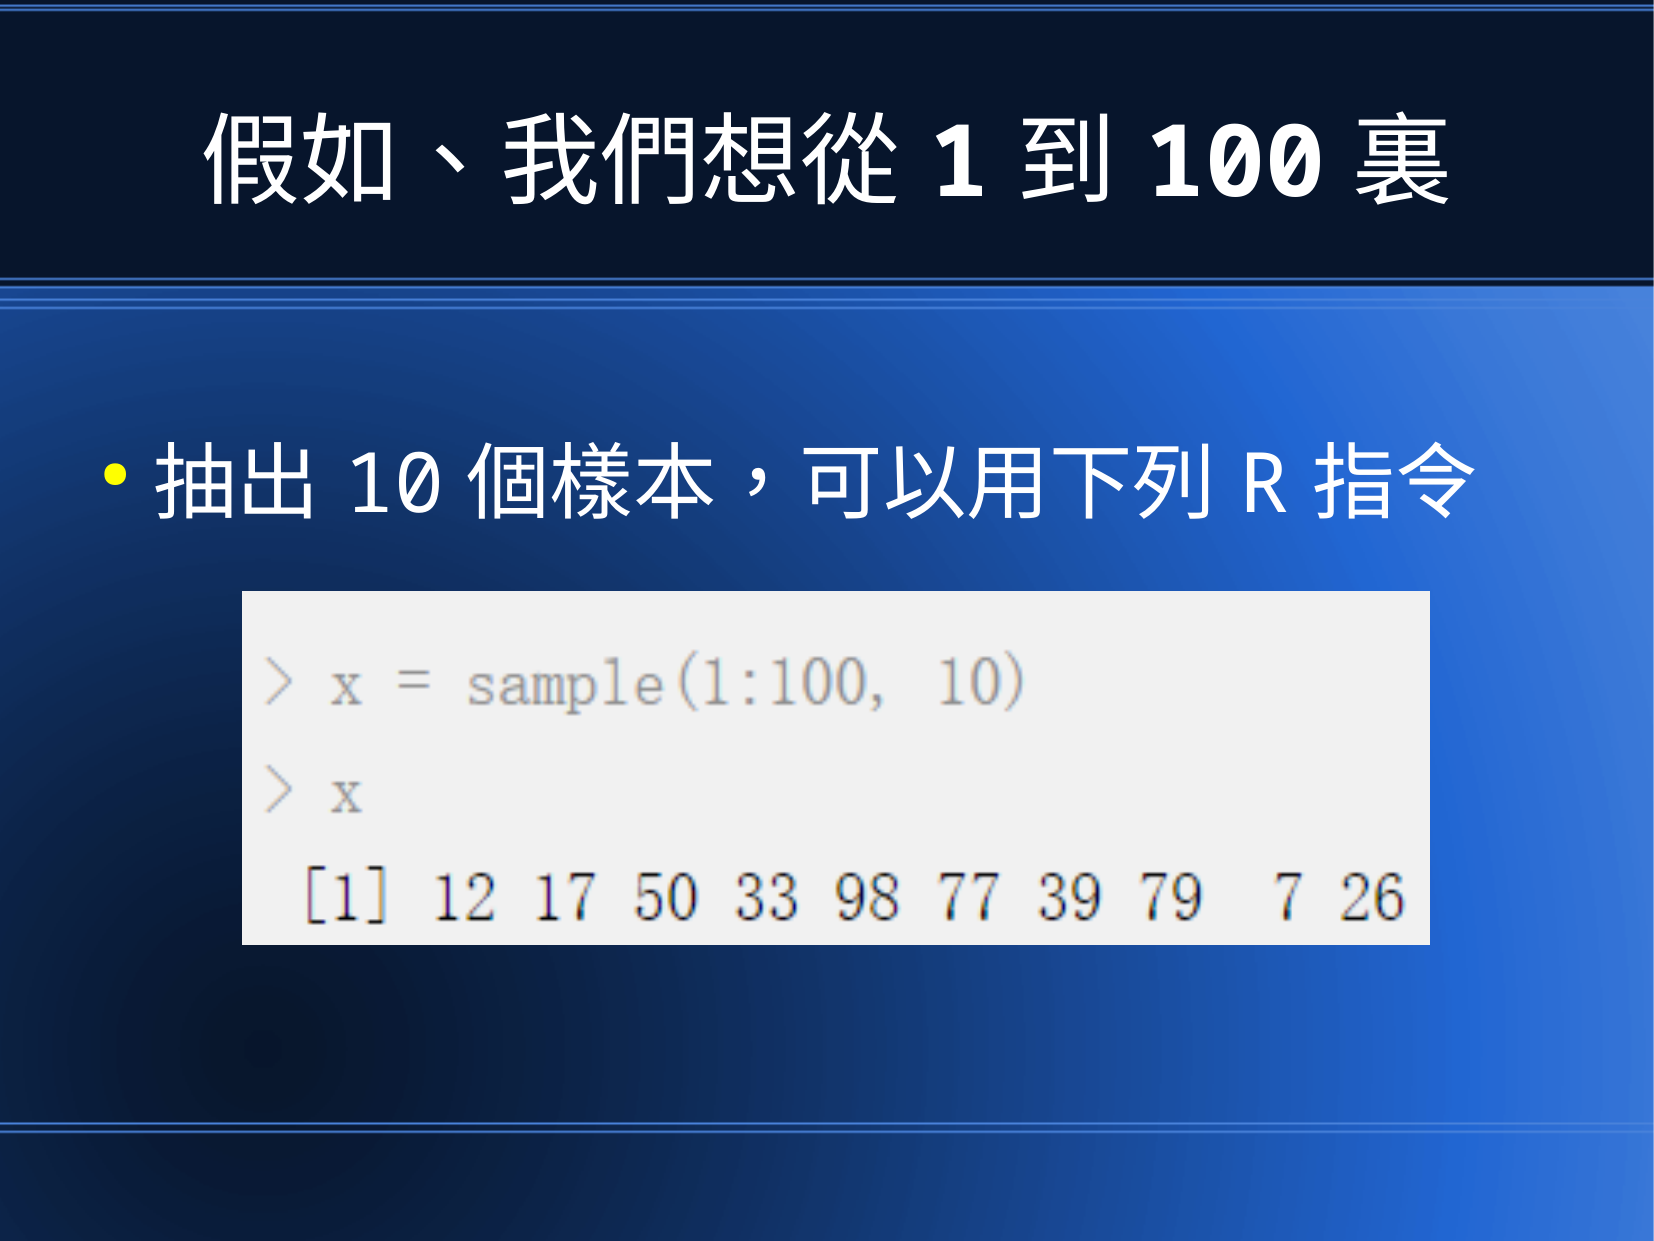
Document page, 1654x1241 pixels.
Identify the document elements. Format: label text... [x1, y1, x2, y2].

picture [242, 591, 1430, 945]
title 假如、我們想從1到100裏 [82, 49, 1571, 257]
list 抽出10個樣本，可以用下列R指令 [82, 355, 1571, 1241]
picture [0, 0, 1654, 1241]
